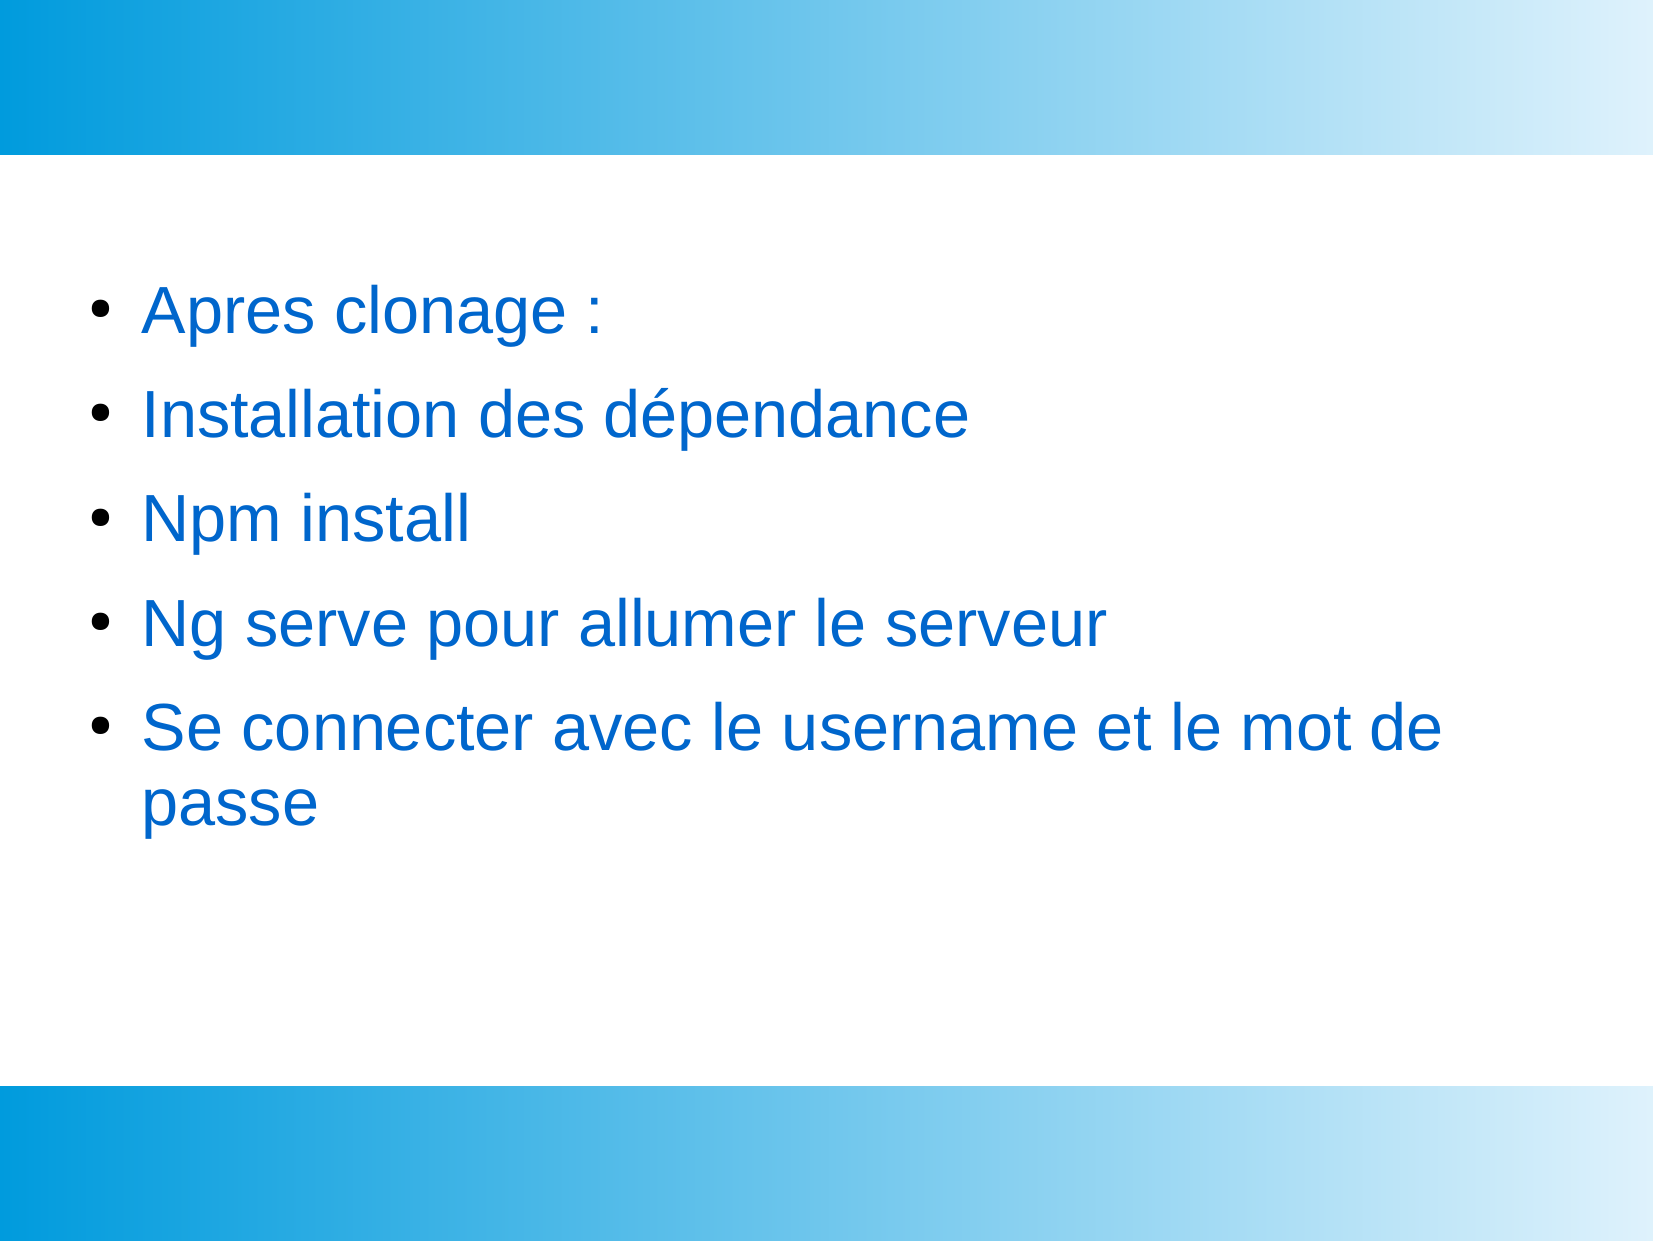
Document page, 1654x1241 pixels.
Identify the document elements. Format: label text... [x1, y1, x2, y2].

list Apres clonage : Installation des dépendance Npm install Ng serve pour allumer le serveur Se connecter avec le username et le mot de passe [70, 272, 1559, 993]
